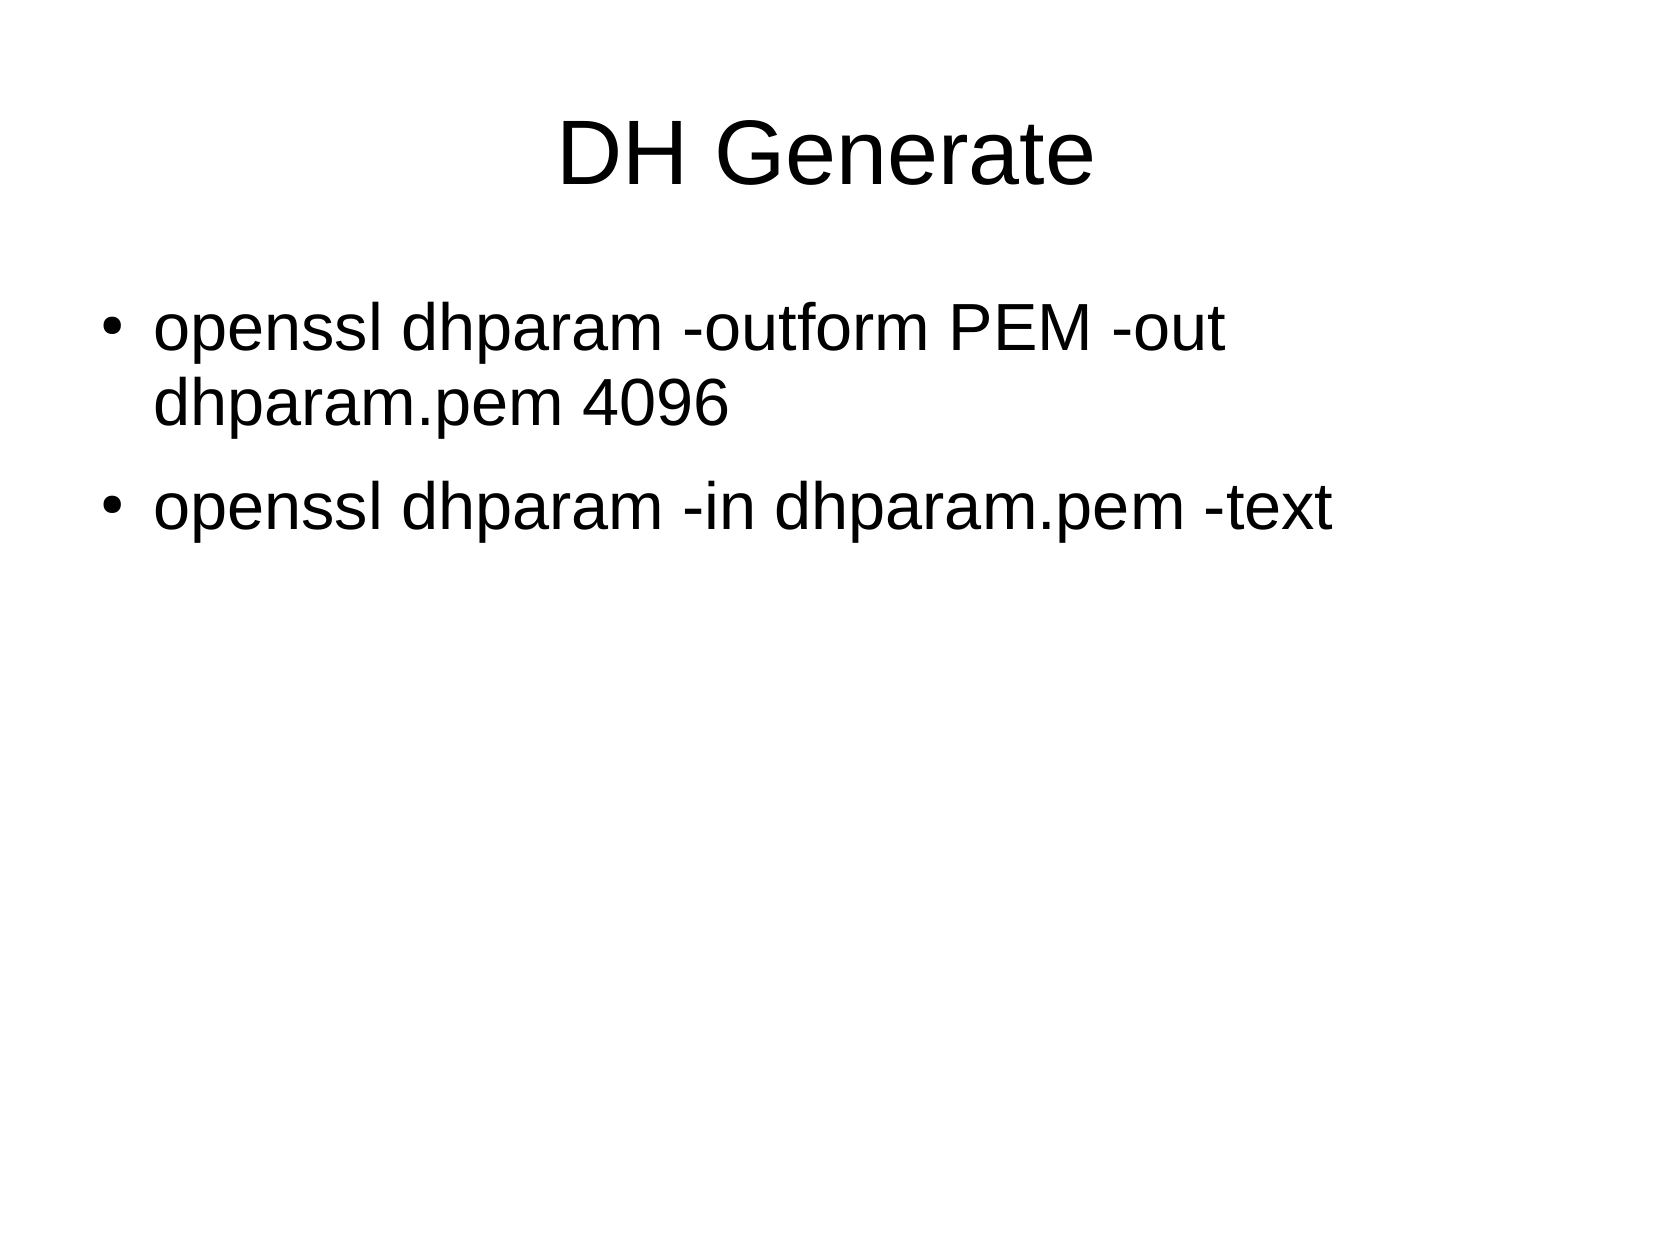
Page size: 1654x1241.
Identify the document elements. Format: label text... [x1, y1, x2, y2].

title DH Generate [82, 49, 1571, 257]
list openssl dhparam -outform PEM -out dhparam.pem 4096 openssl dhparam -in dhparam.pem -text [82, 290, 1571, 1010]
